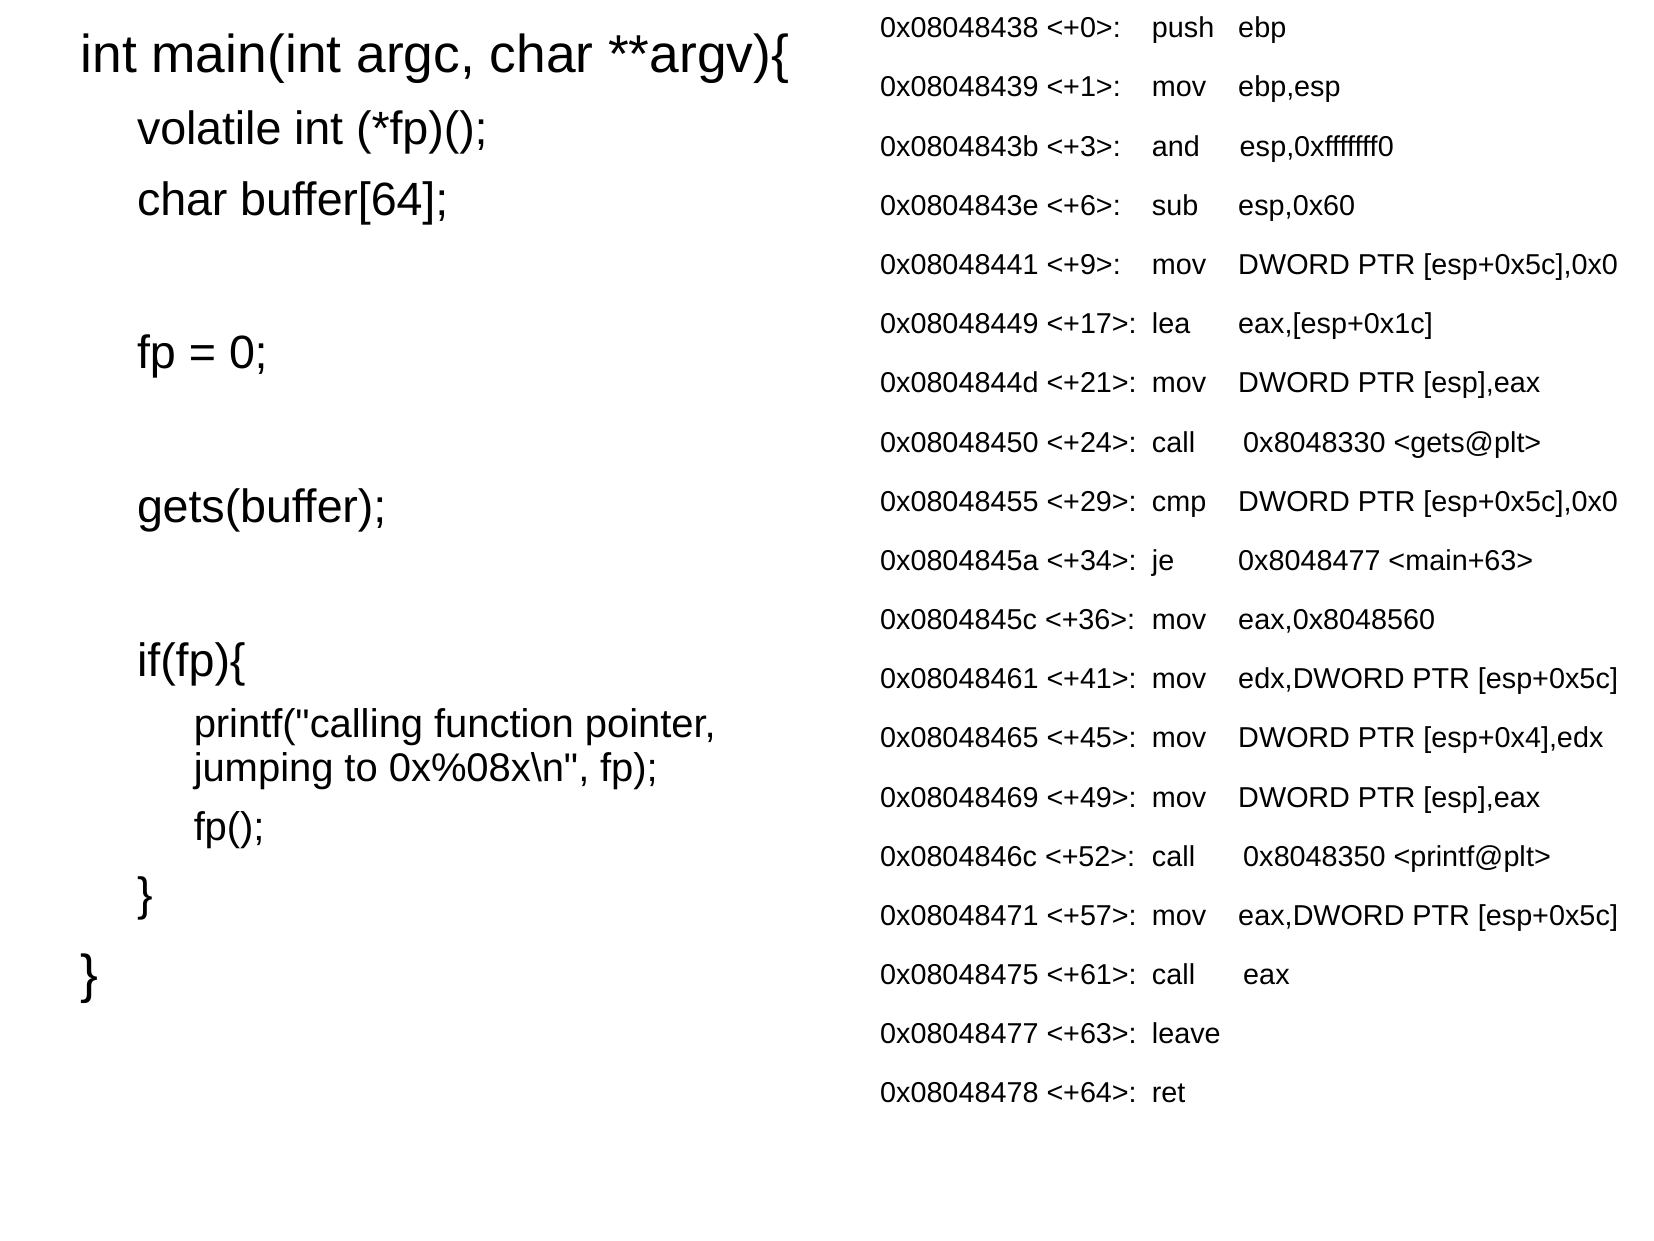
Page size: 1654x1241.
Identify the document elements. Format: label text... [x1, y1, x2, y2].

list int main(int argc, char **argv){ volatile int (*fp)(); char buffer[64]; fp = 0; gets(buffer); if(fp){ printf("calling function pointer, jumping to 0x%08x\n", fp); fp(); } } [23, 23, 798, 1040]
list 0x08048438 <+0>: push ebp 0x08048439 <+1>: mov ebp,esp 0x0804843b <+3>: and esp,0xfffffff0 0x0804843e <+6>: sub esp,0x60 0x08048441 <+9>: mov DWORD PTR [esp+0x5c],0x0 0x08048449 <+17>: lea eax,[esp+0x1c] 0x0804844d <+21>: mov DWORD PTR [esp],eax 0x08048450 <+24>: call 0x8048330 <gets@plt> 0x08048455 <+29>: cmp DWORD PTR [esp+0x5c],0x0 0x0804845a <+34>: je 0x8048477 <main+63> 0x0804845c <+36>: mov eax,0x8048560 0x08048461 <+41>: mov edx,DWORD PTR [esp+0x5c] 0x08048465 <+45>: mov DWORD PTR [esp+0x4],edx 0x08048469 <+49>: mov DWORD PTR [esp],eax 0x0804846c <+52>: call 0x8048350 <printf@plt> 0x08048471 <+57>: mov eax,DWORD PTR [esp+0x5c] 0x08048475 <+61>: call eax 0x08048477 <+63>: leave 0x08048478 <+64>: ret [814, 11, 1630, 1229]
